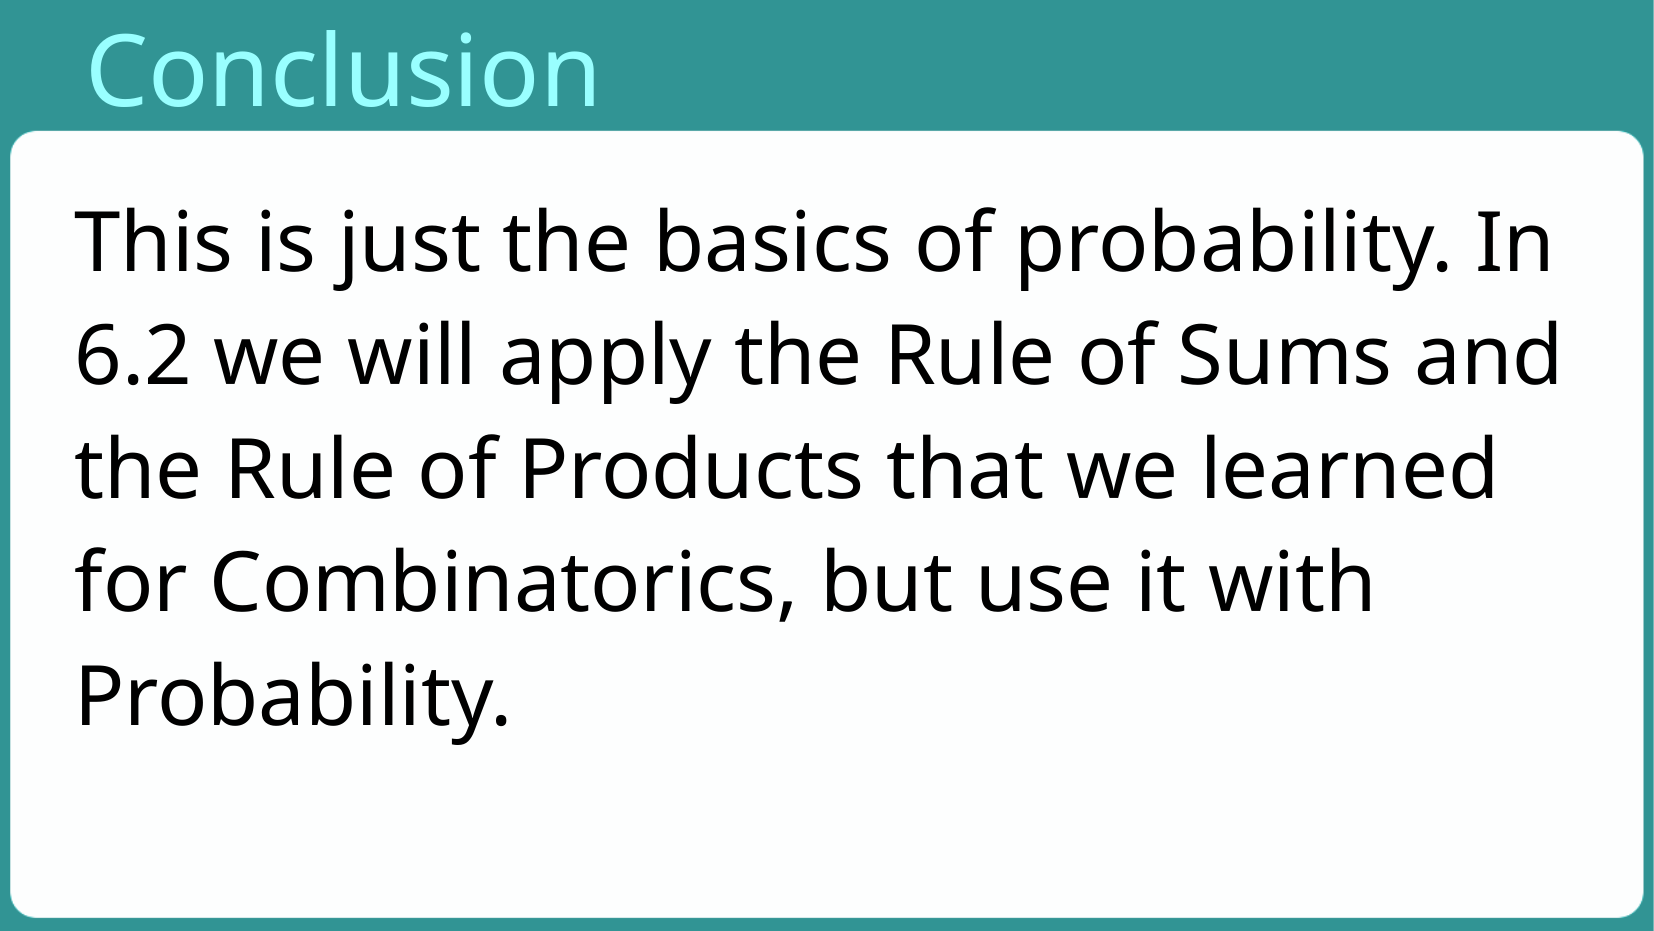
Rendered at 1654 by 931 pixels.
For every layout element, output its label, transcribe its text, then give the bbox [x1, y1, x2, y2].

text_box This is just the basics of probability. In 6.2 we will apply the Rule of Sums and the Rule of Products that we learned for Combinatorics, but use it with Probability. [74, 182, 1587, 879]
picture [0, 0, 1654, 931]
title Conclusion [85, 8, 1574, 126]
